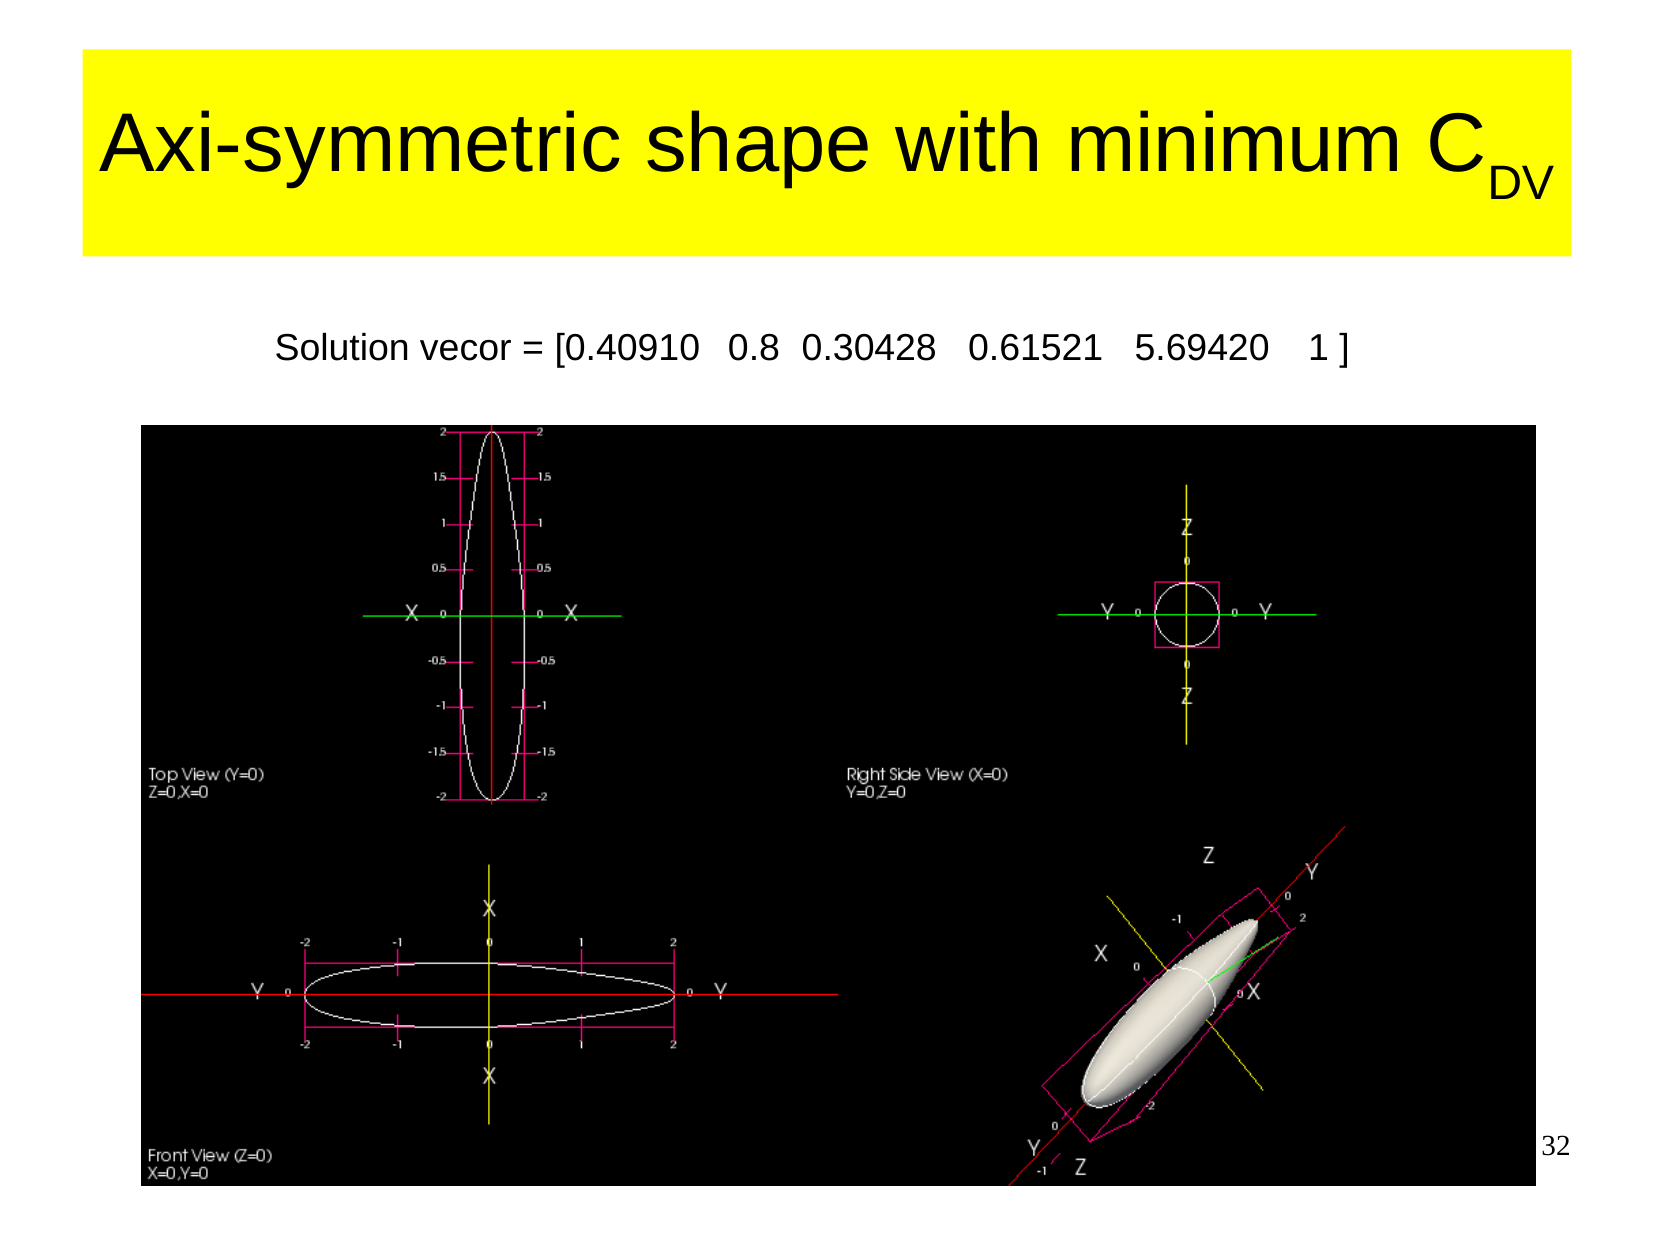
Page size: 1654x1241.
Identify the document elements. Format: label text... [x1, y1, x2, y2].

title Axi-symmetric shape with minimum CDV [82, 49, 1571, 257]
picture [141, 425, 1536, 1187]
text_box Solution vecor = [0.40910 0.8 0.30428 0.61521 5.69420 1 ] [259, 318, 1430, 376]
